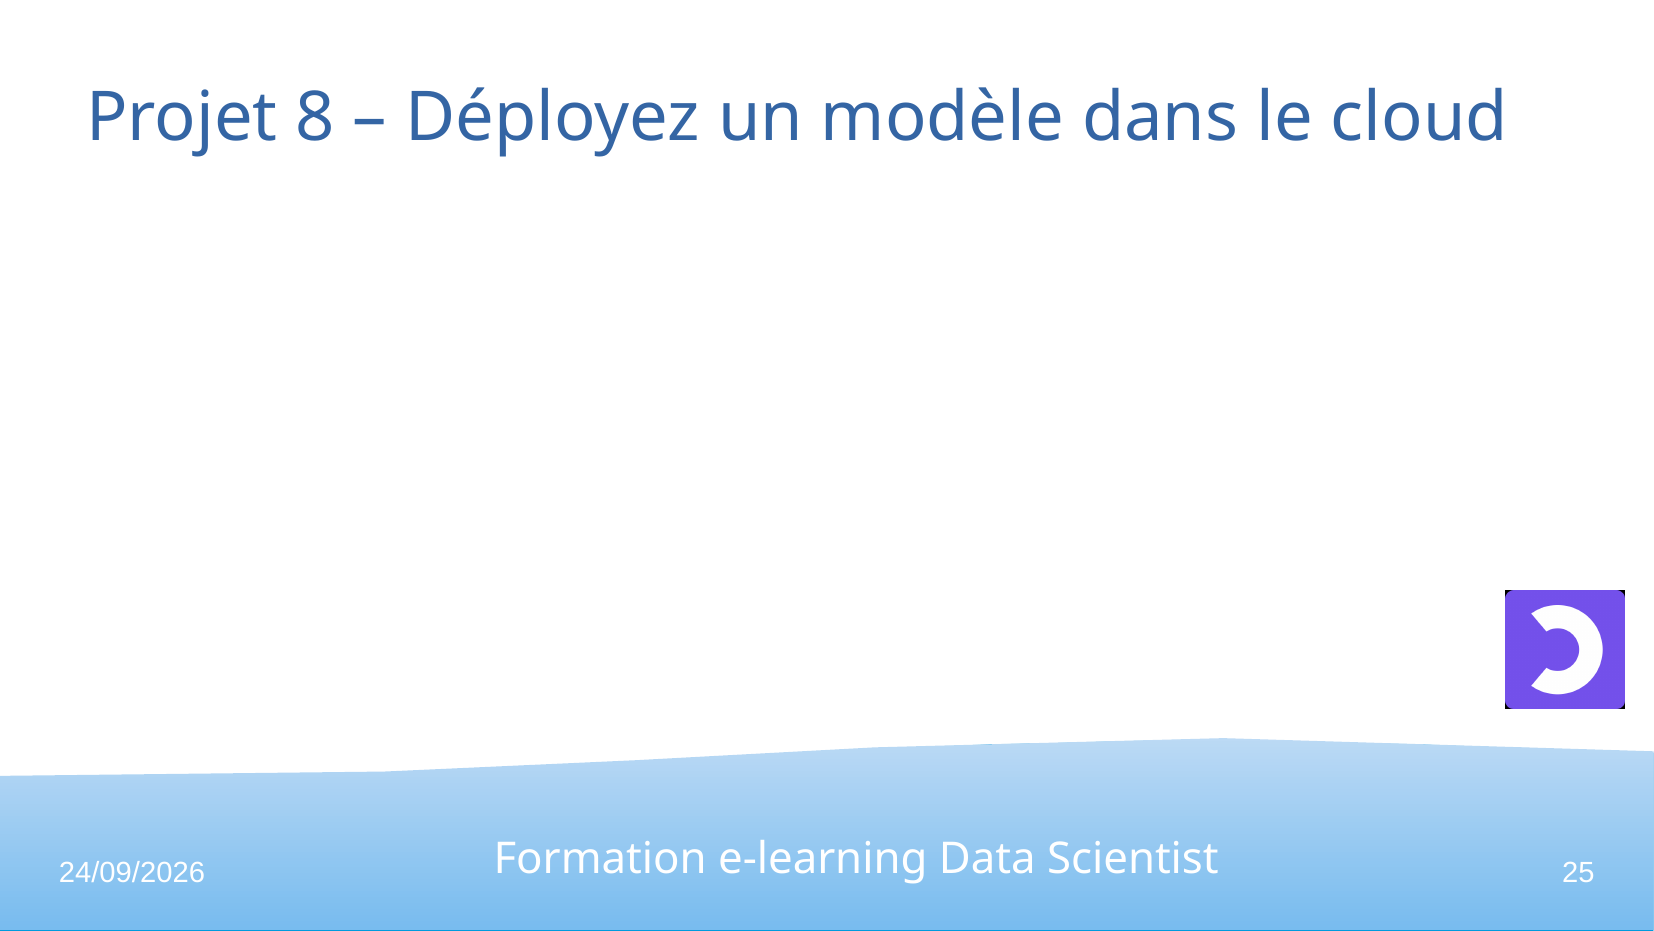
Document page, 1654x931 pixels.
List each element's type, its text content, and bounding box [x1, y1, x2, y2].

title Projet 8 – Déployez un modèle dans le cloud [59, 21, 1536, 207]
title Formation e-learning Data Scientist [118, 767, 1595, 931]
picture [1505, 590, 1625, 709]
